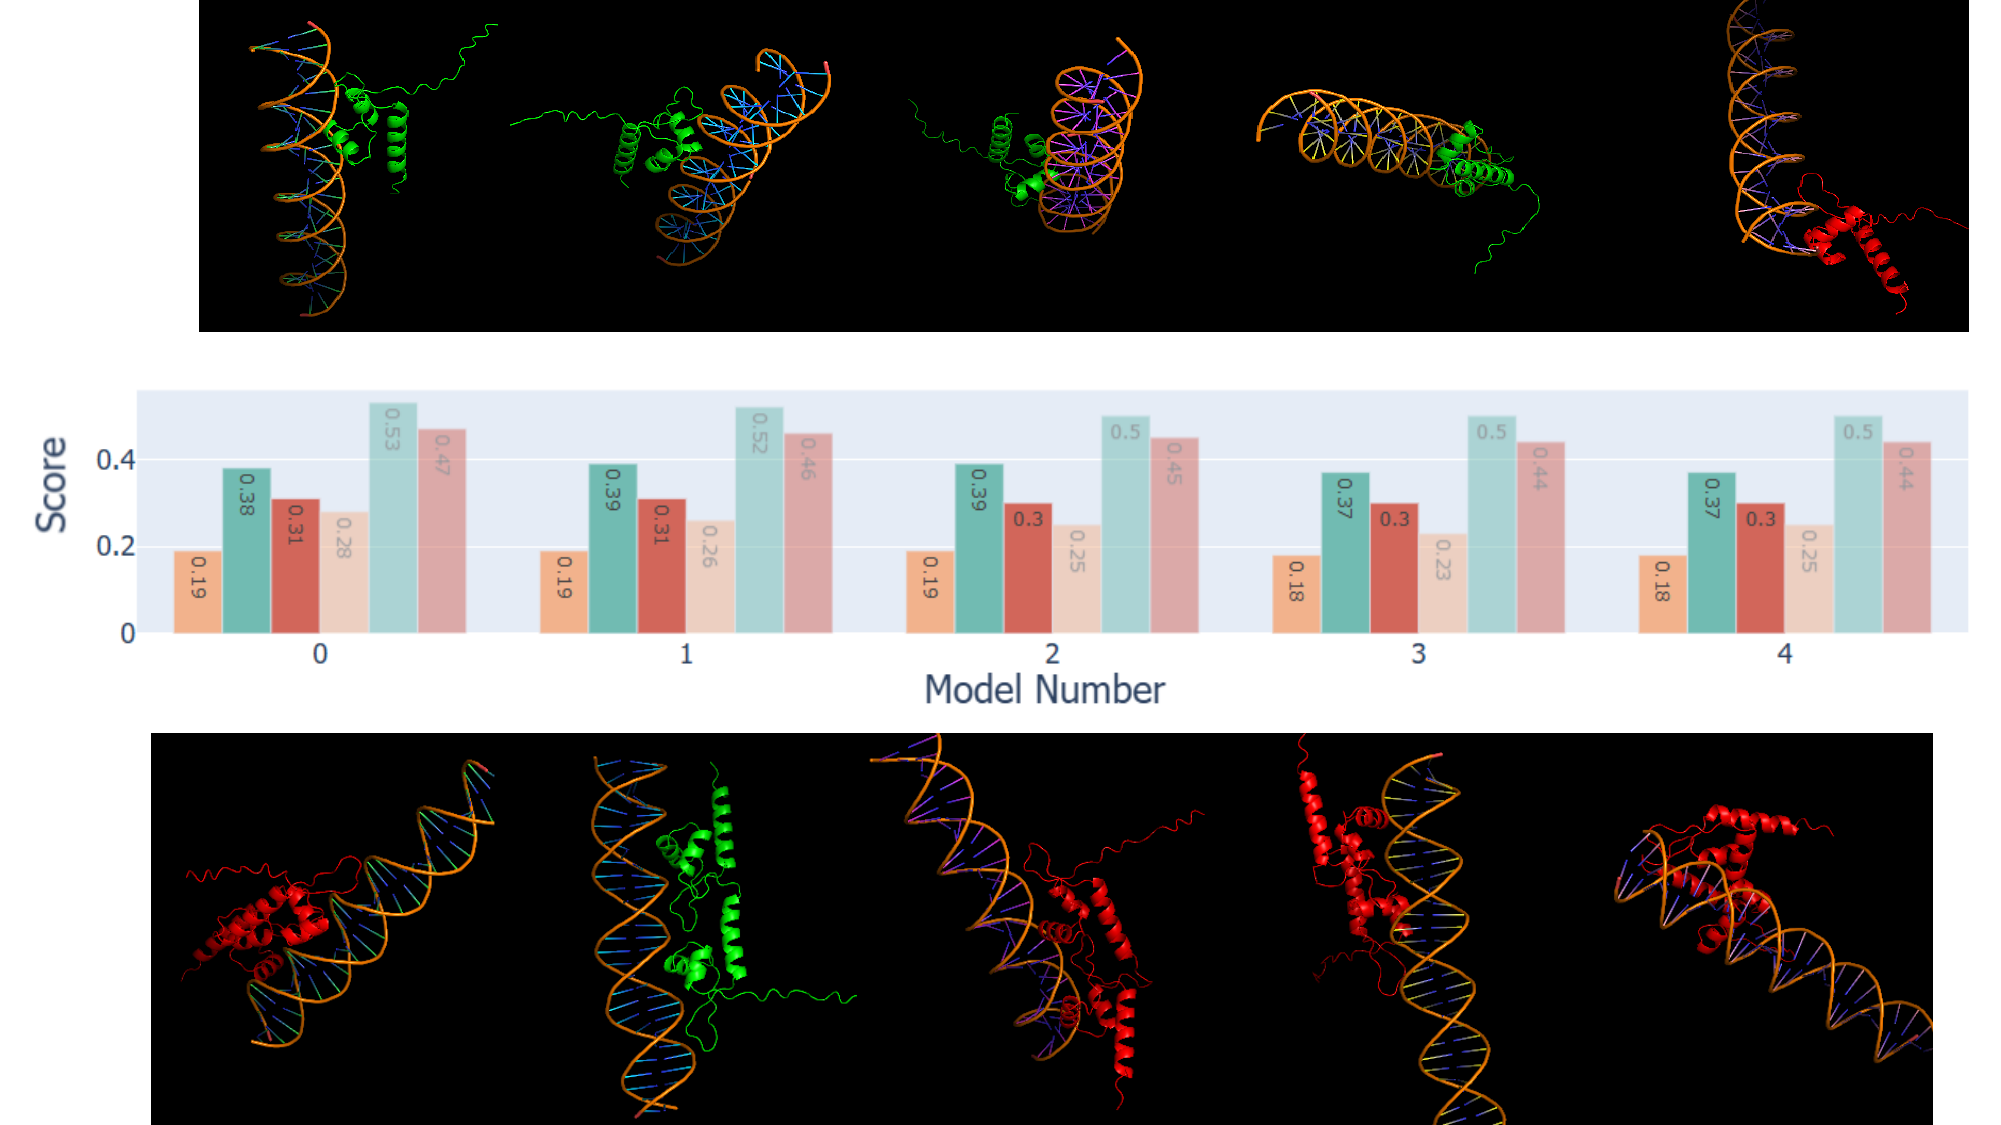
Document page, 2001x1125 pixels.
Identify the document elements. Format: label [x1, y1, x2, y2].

picture [199, 0, 1969, 332]
picture [151, 733, 1933, 1125]
picture [20, 387, 1981, 718]
